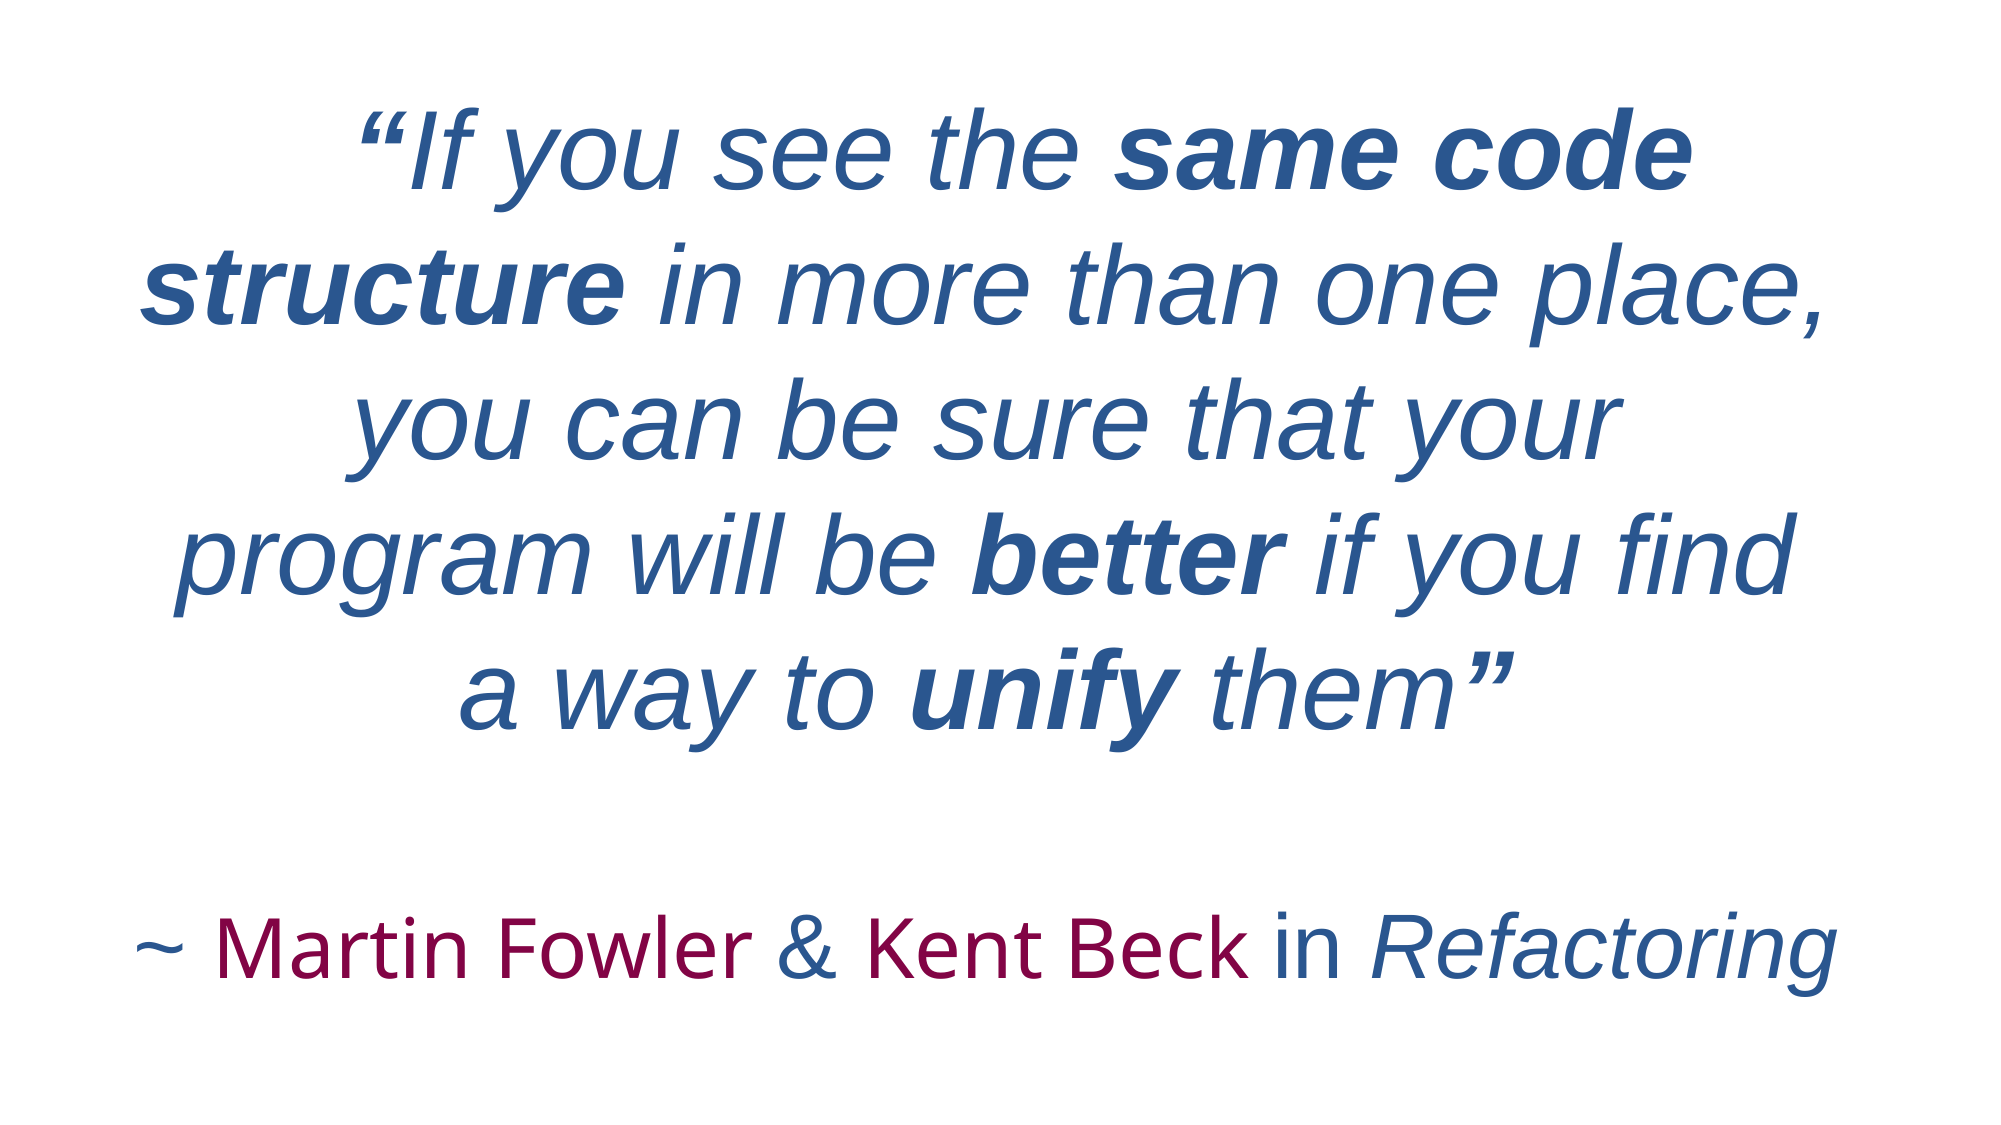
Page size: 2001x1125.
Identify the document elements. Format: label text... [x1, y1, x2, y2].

text_box “If you see the same code structure in more than one place, you can be sure that your program will be better if you find a way to unify them” ~ Martin Fowler & Kent Beck in Refactoring [118, 70, 1854, 1004]
